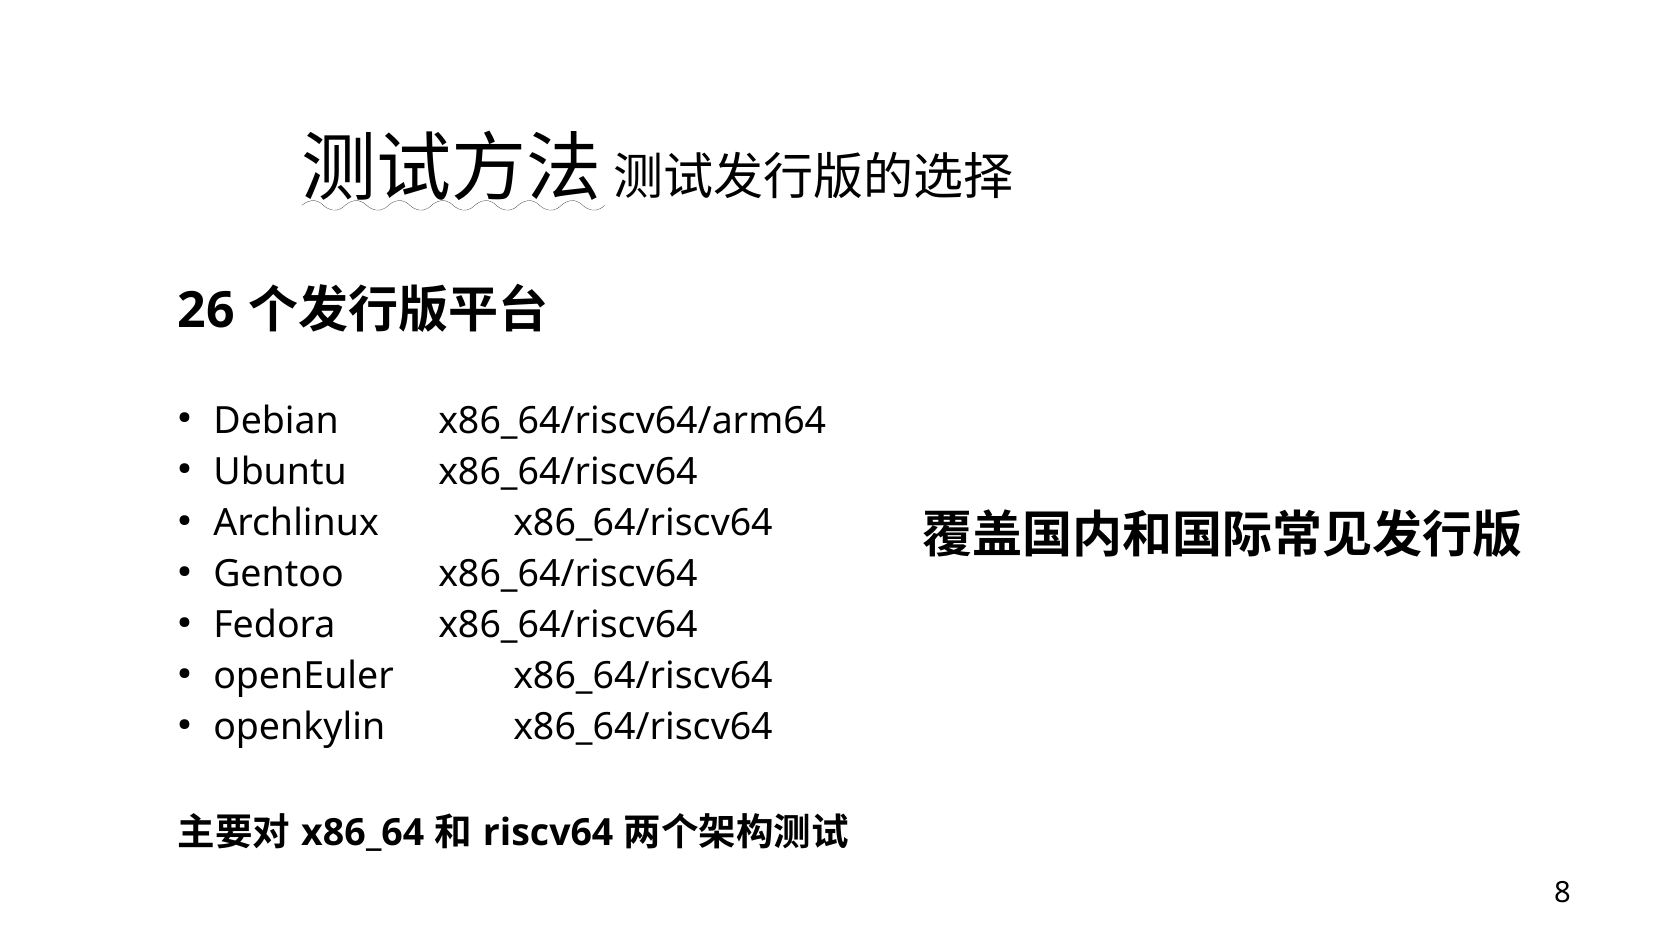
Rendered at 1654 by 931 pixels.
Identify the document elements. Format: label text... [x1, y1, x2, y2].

title 测试方法 测试发行版的选择 [76, 76, 1654, 233]
text_box 覆盖国内和国际常见发行版 [907, 487, 1546, 601]
text_box 26个发行版平台 Debian x86_64/riscv64/arm64 Ubuntu x86_64/riscv64 Archlinux x86_64/riscv64 Gentoo x86_64/riscv64 Fedora x86_64/riscv64 openEuler x86_64/riscv64 openkylin x86_64/riscv64 主要对x86_64和riscv64两个架构测试 [163, 262, 901, 931]
